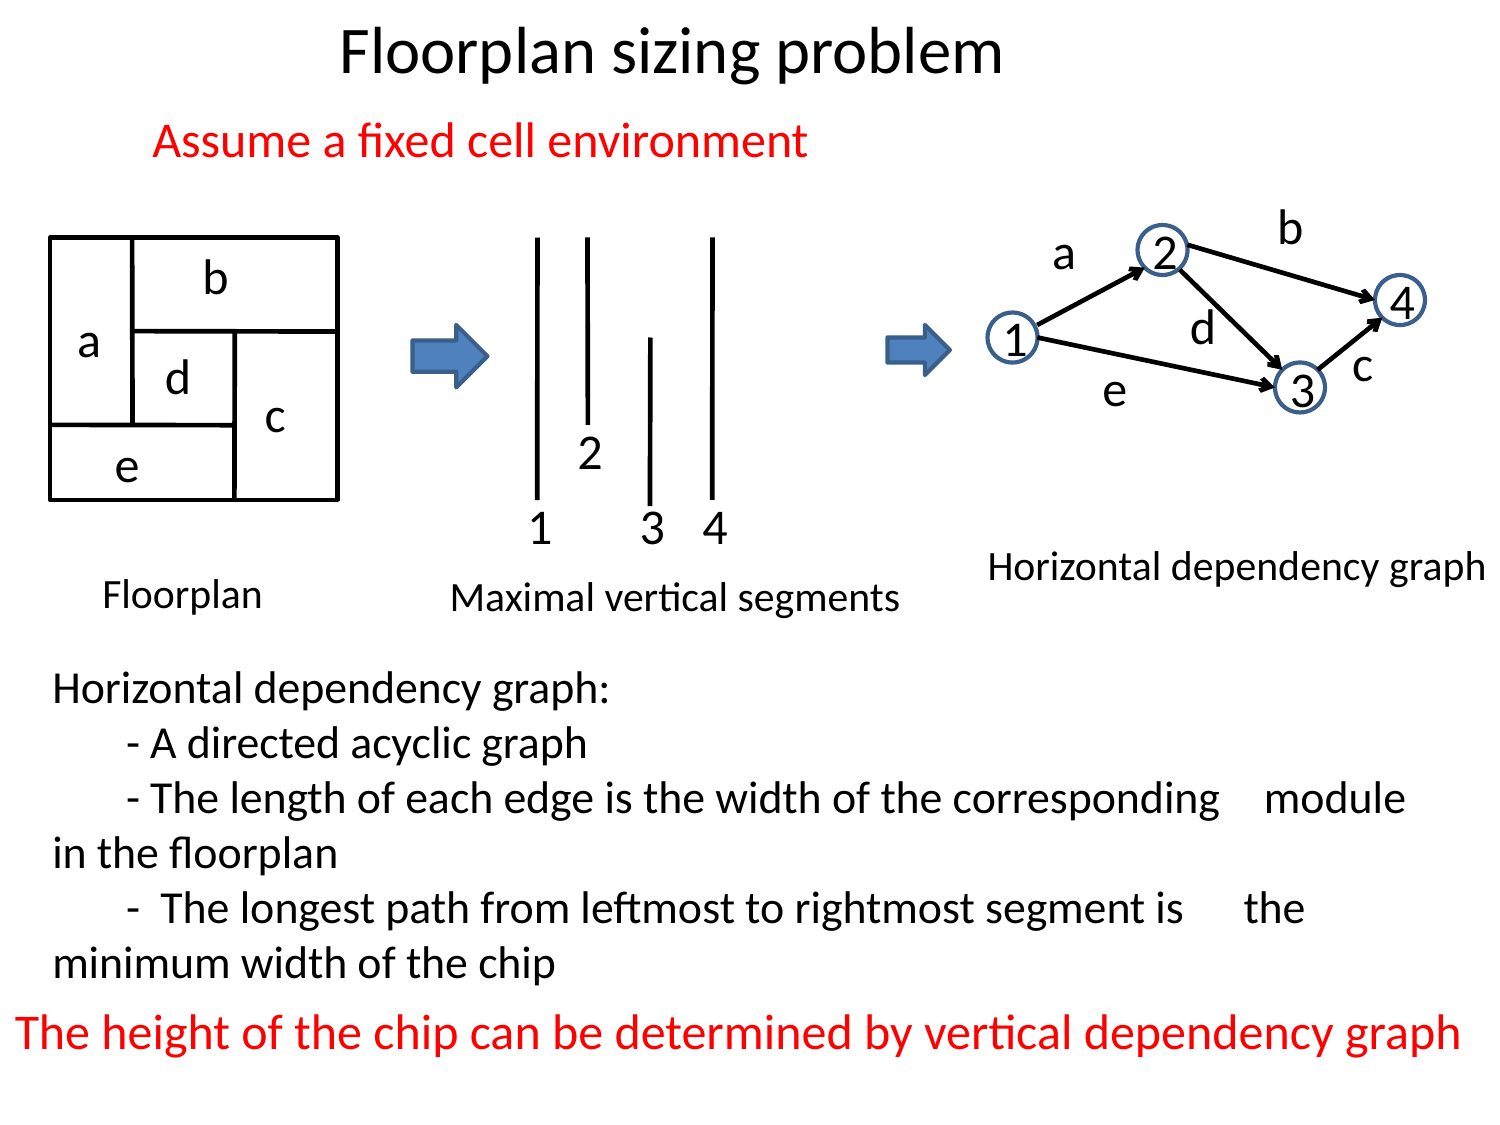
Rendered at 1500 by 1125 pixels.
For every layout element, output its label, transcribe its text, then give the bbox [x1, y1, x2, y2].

text_box 4 [1374, 262, 1450, 338]
text_box 3 [1274, 349, 1350, 425]
text_box a [62, 299, 125, 375]
text_box b [1262, 187, 1325, 263]
text_box The height of the chip can be determined by vertical dependency graph [0, 992, 1500, 1067]
text_box [412, 324, 488, 388]
text_box a [1037, 212, 1100, 288]
text_box Floorplan sizing problem [324, 0, 1335, 95]
text_box [887, 324, 950, 376]
text_box Maximal vertical segments [412, 562, 938, 628]
text_box e [1087, 349, 1150, 425]
text_box Floorplan [87, 559, 325, 625]
text_box Horizontal dependency graph: - A directed acyclic graph - The length of each edge is the width of the corresponding module in the floorplan - The longest path from leftmost to rightmost segment is the minimum width of the chip [37, 649, 1450, 992]
text_box 2 [562, 411, 638, 487]
text_box 4 [687, 487, 763, 562]
text_box Horizontal dependency graph [968, 531, 1500, 597]
text_box Assume a fixed cell environment [137, 99, 1300, 175]
text_box e [99, 424, 163, 500]
text_box 1 [512, 487, 588, 562]
text_box d [149, 337, 213, 413]
text_box c [1337, 324, 1400, 400]
text_box 2 [1137, 212, 1213, 288]
text_box b [187, 237, 250, 313]
text_box 3 [624, 487, 687, 562]
text_box d [1174, 287, 1238, 363]
text_box c [249, 374, 313, 450]
text_box 1 [987, 299, 1063, 375]
